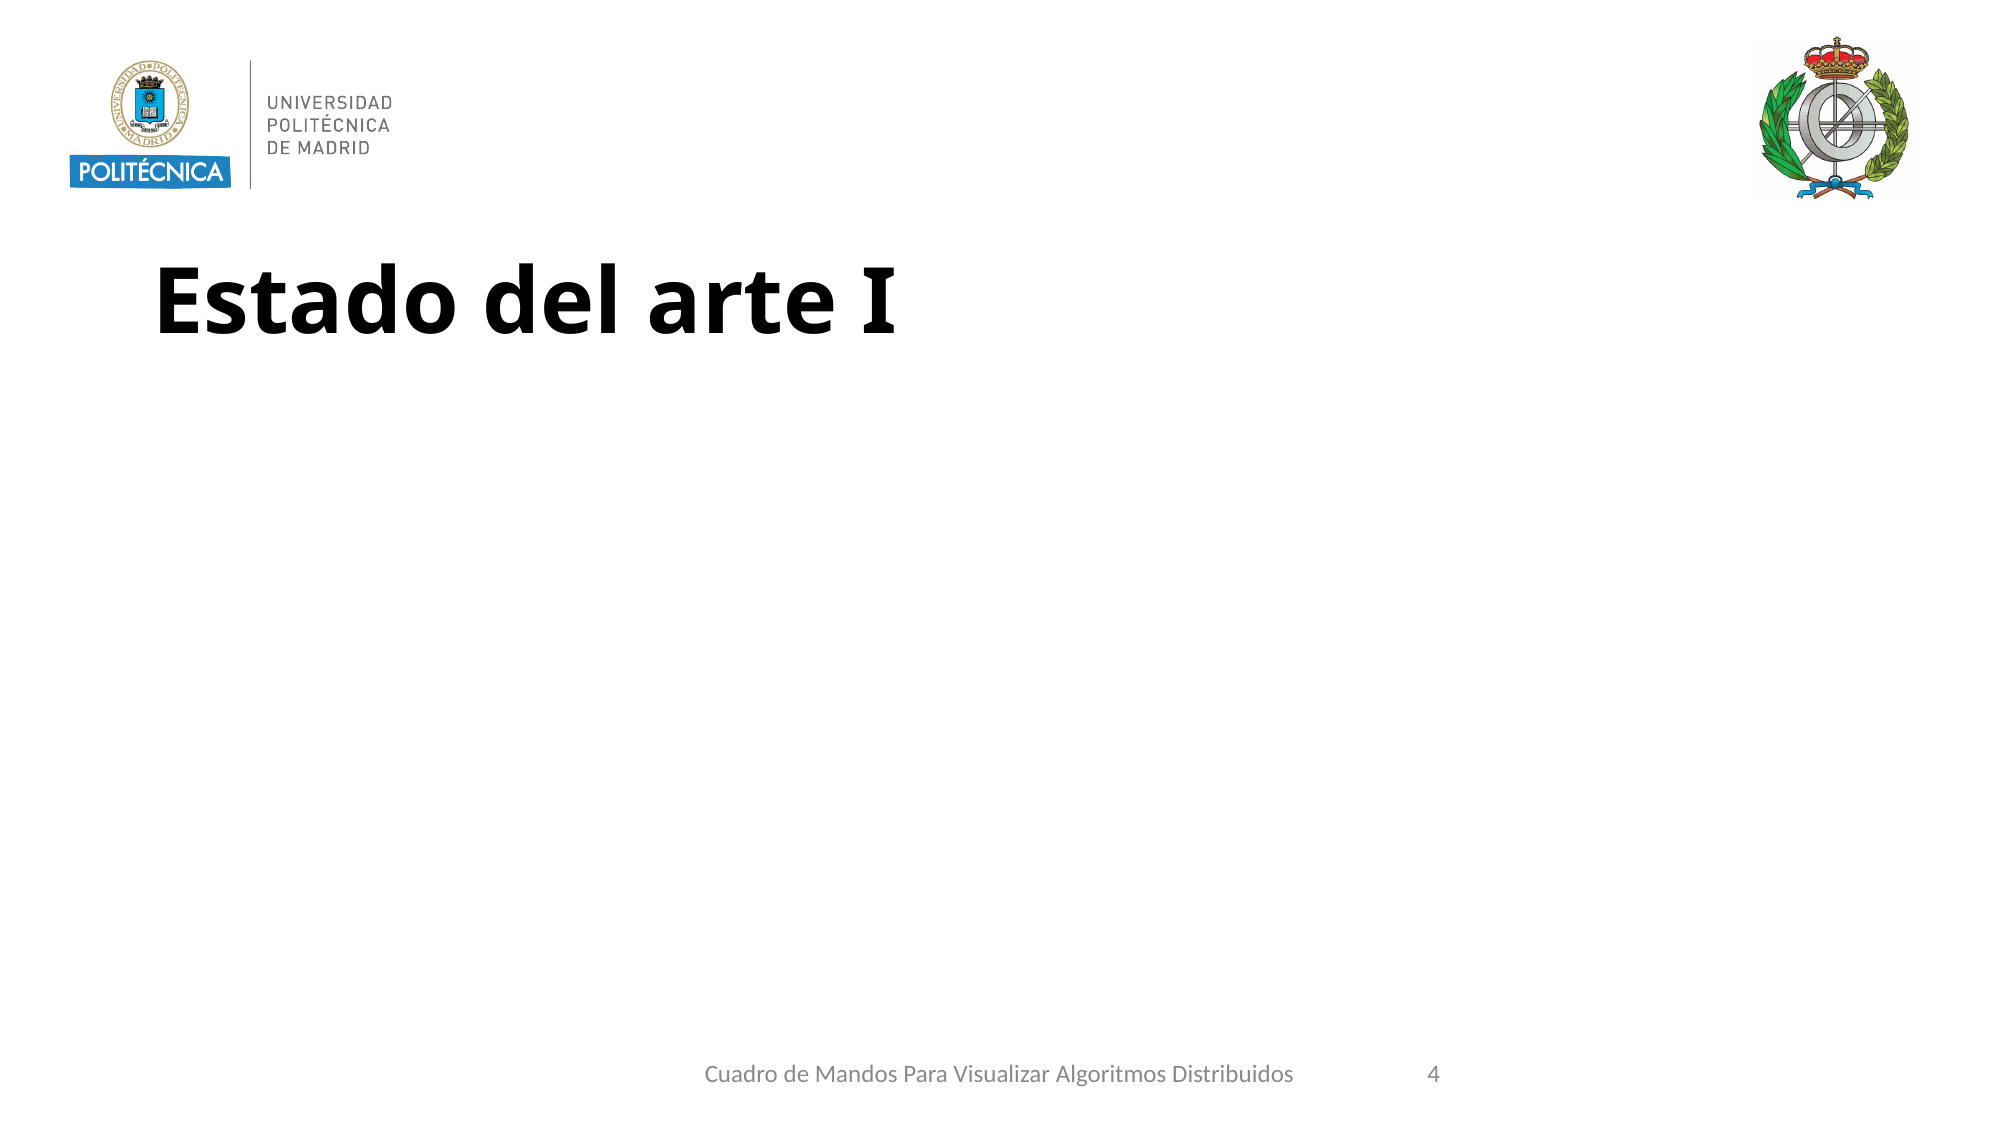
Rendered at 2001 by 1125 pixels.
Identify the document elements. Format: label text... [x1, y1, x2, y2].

title Estado del arte I [137, 214, 1863, 394]
text_box Cuadro de Mandos Para Visualizar Algoritmos Distribuidos [662, 1042, 1338, 1103]
picture [1751, 34, 1918, 201]
picture [48, 34, 436, 215]
text_box [1412, 1042, 1863, 1103]
